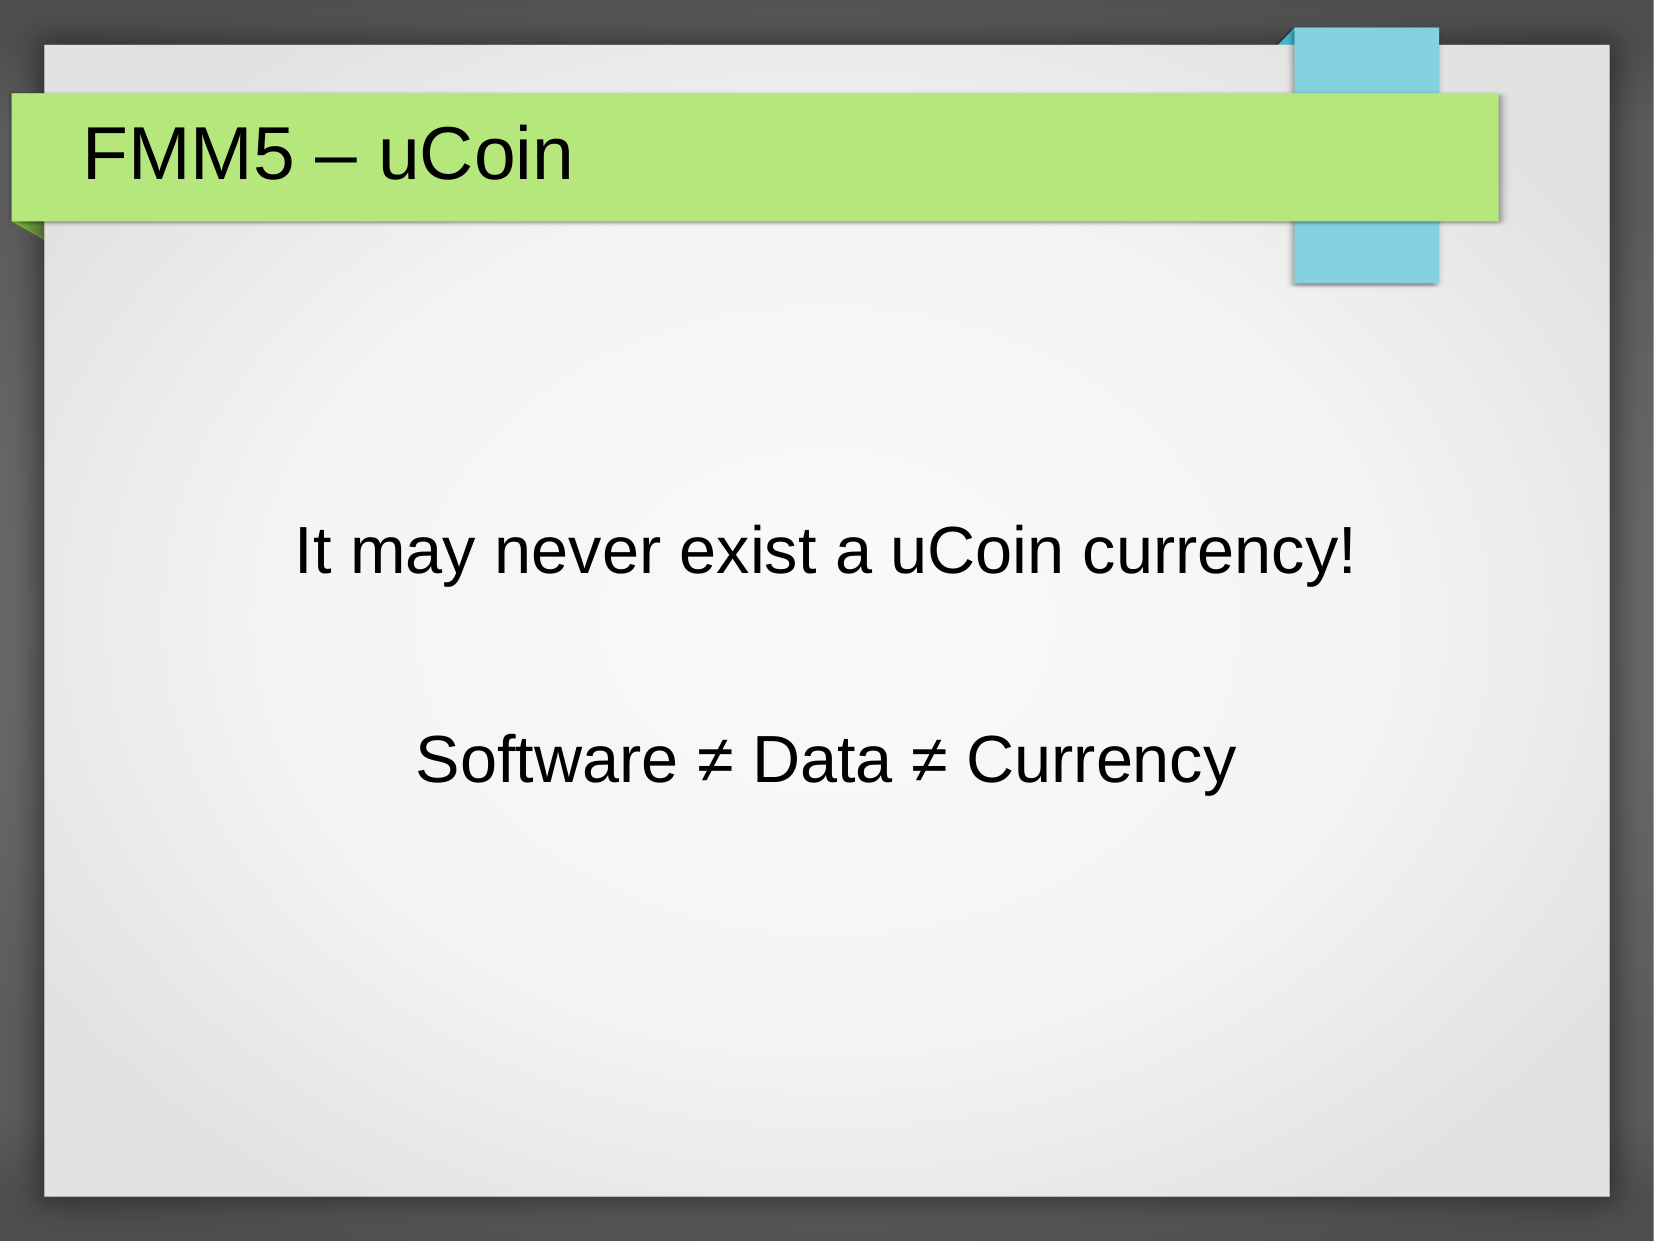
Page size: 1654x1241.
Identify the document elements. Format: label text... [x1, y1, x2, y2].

list It may never exist a uCoin currency! Software ≠ Data ≠ Currency [82, 295, 1571, 1015]
title FMM5 – uCoin [82, 94, 1264, 213]
picture [0, 0, 1654, 1241]
